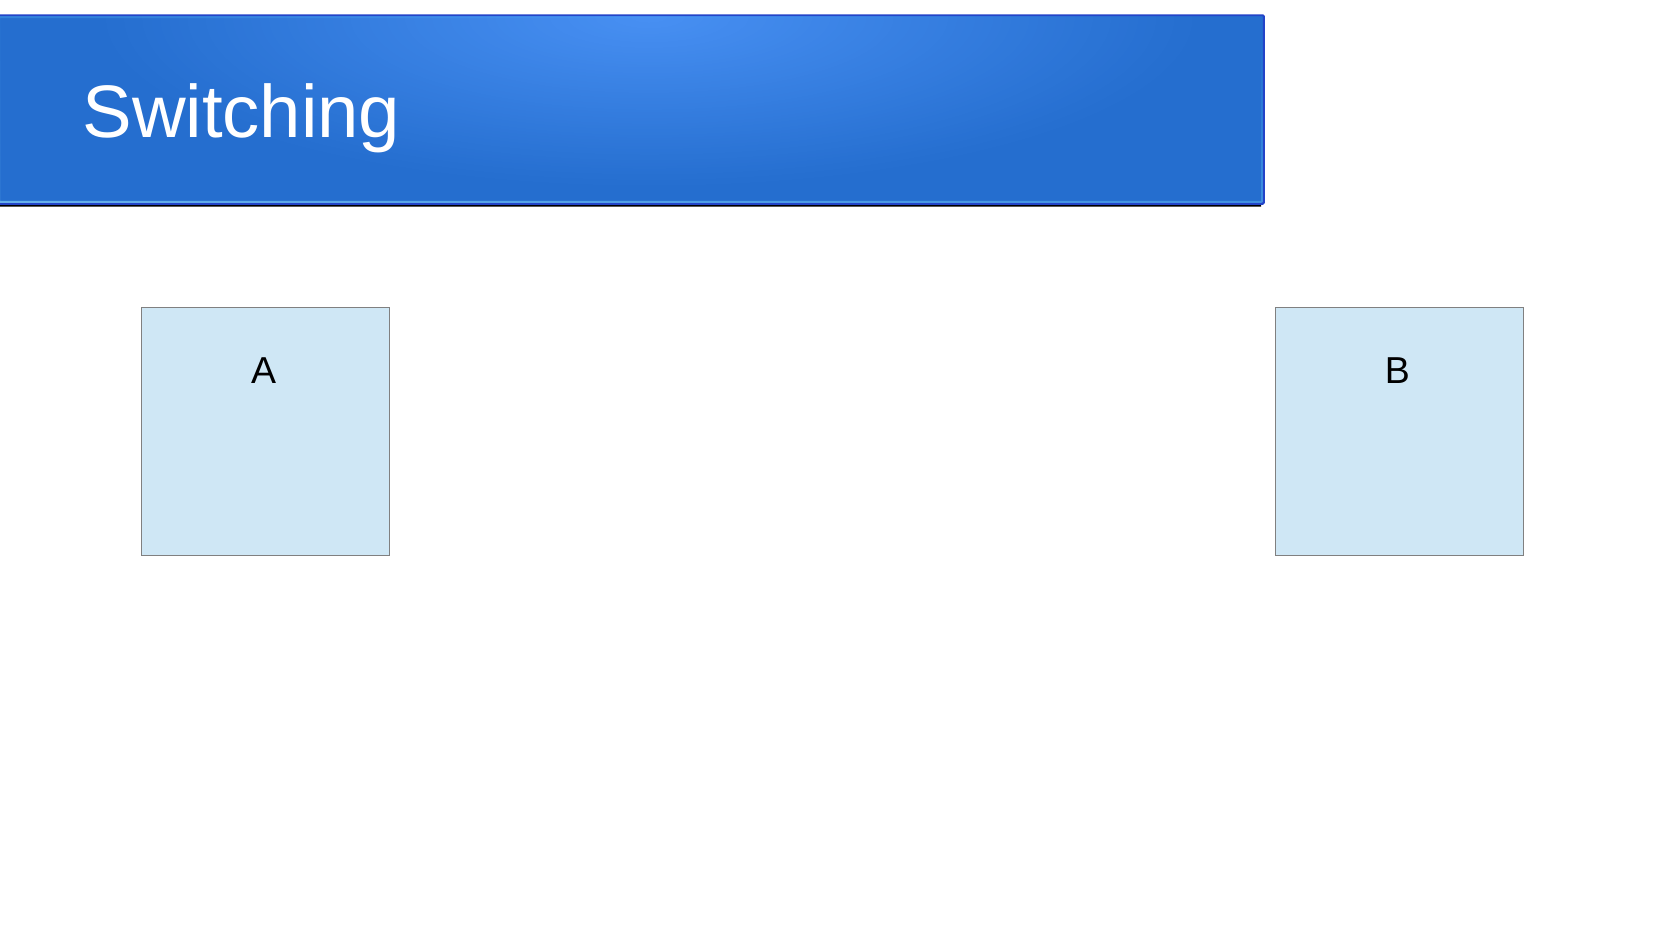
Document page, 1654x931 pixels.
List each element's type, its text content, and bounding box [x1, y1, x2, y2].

text_box A [236, 342, 296, 400]
title Switching [82, 35, 1235, 189]
text_box [141, 307, 390, 556]
text_box [1275, 307, 1524, 556]
text_box B [1370, 342, 1430, 400]
